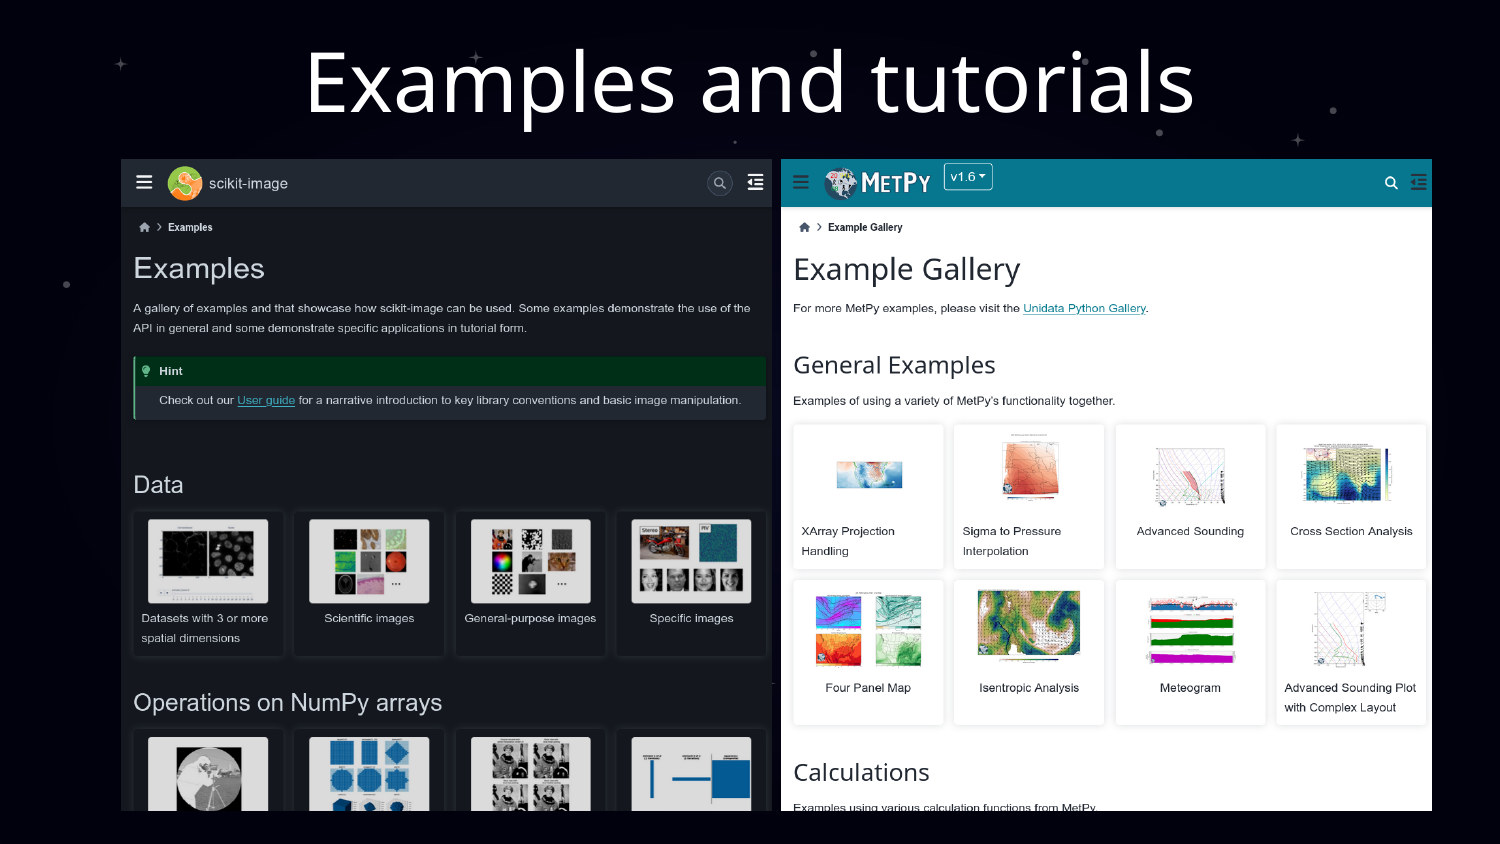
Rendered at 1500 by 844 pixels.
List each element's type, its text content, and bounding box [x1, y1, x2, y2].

picture [0, 0, 1500, 844]
title Examples and tutorials [75, 9, 1426, 151]
